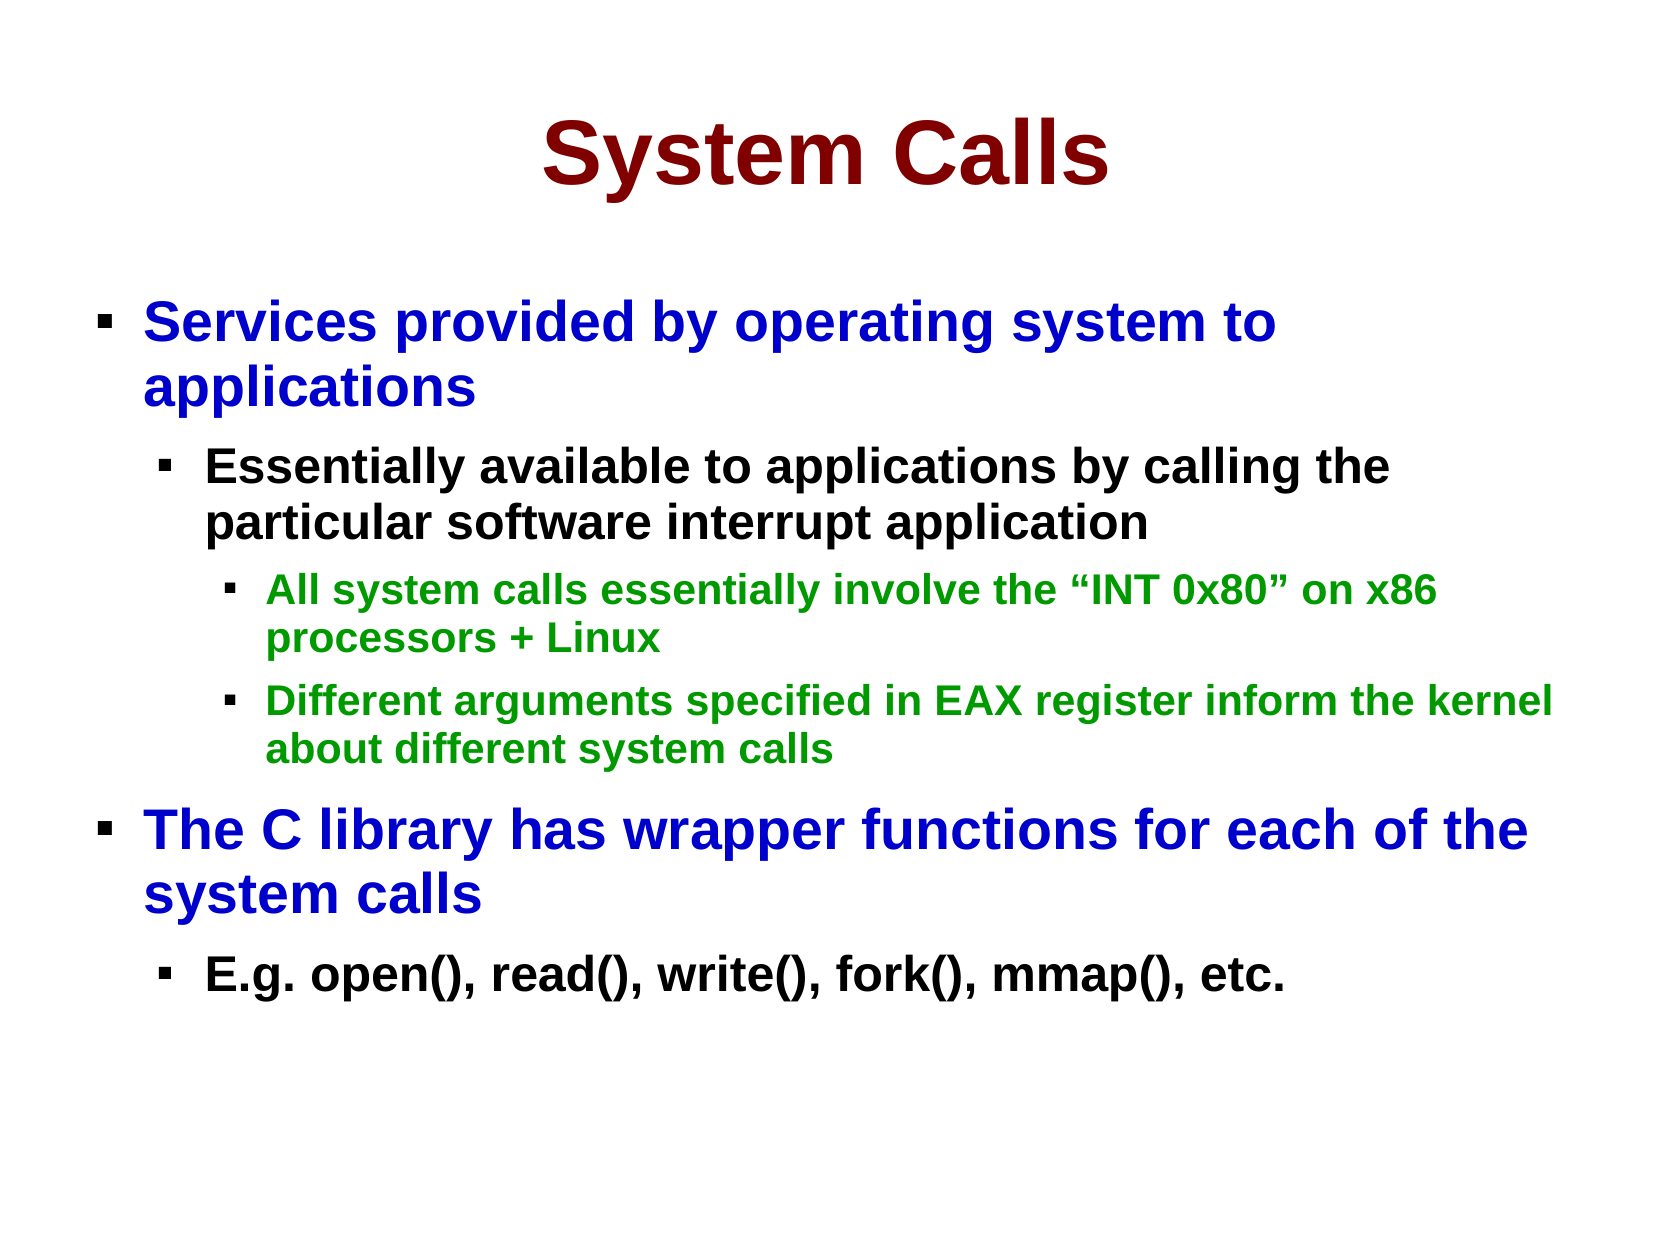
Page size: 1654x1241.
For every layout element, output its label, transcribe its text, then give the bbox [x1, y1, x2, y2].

list Services provided by operating system to applications Essentially available to applications by calling the particular software interrupt application All system calls essentially involve the “INT 0x80” on x86 processors + Linux Different arguments specified in EAX register inform the kernel about different system calls The C library has wrapper functions for each of the system calls E.g. open(), read(), write(), fork(), mmap(), etc. [82, 290, 1571, 1010]
title System Calls [82, 49, 1571, 257]
